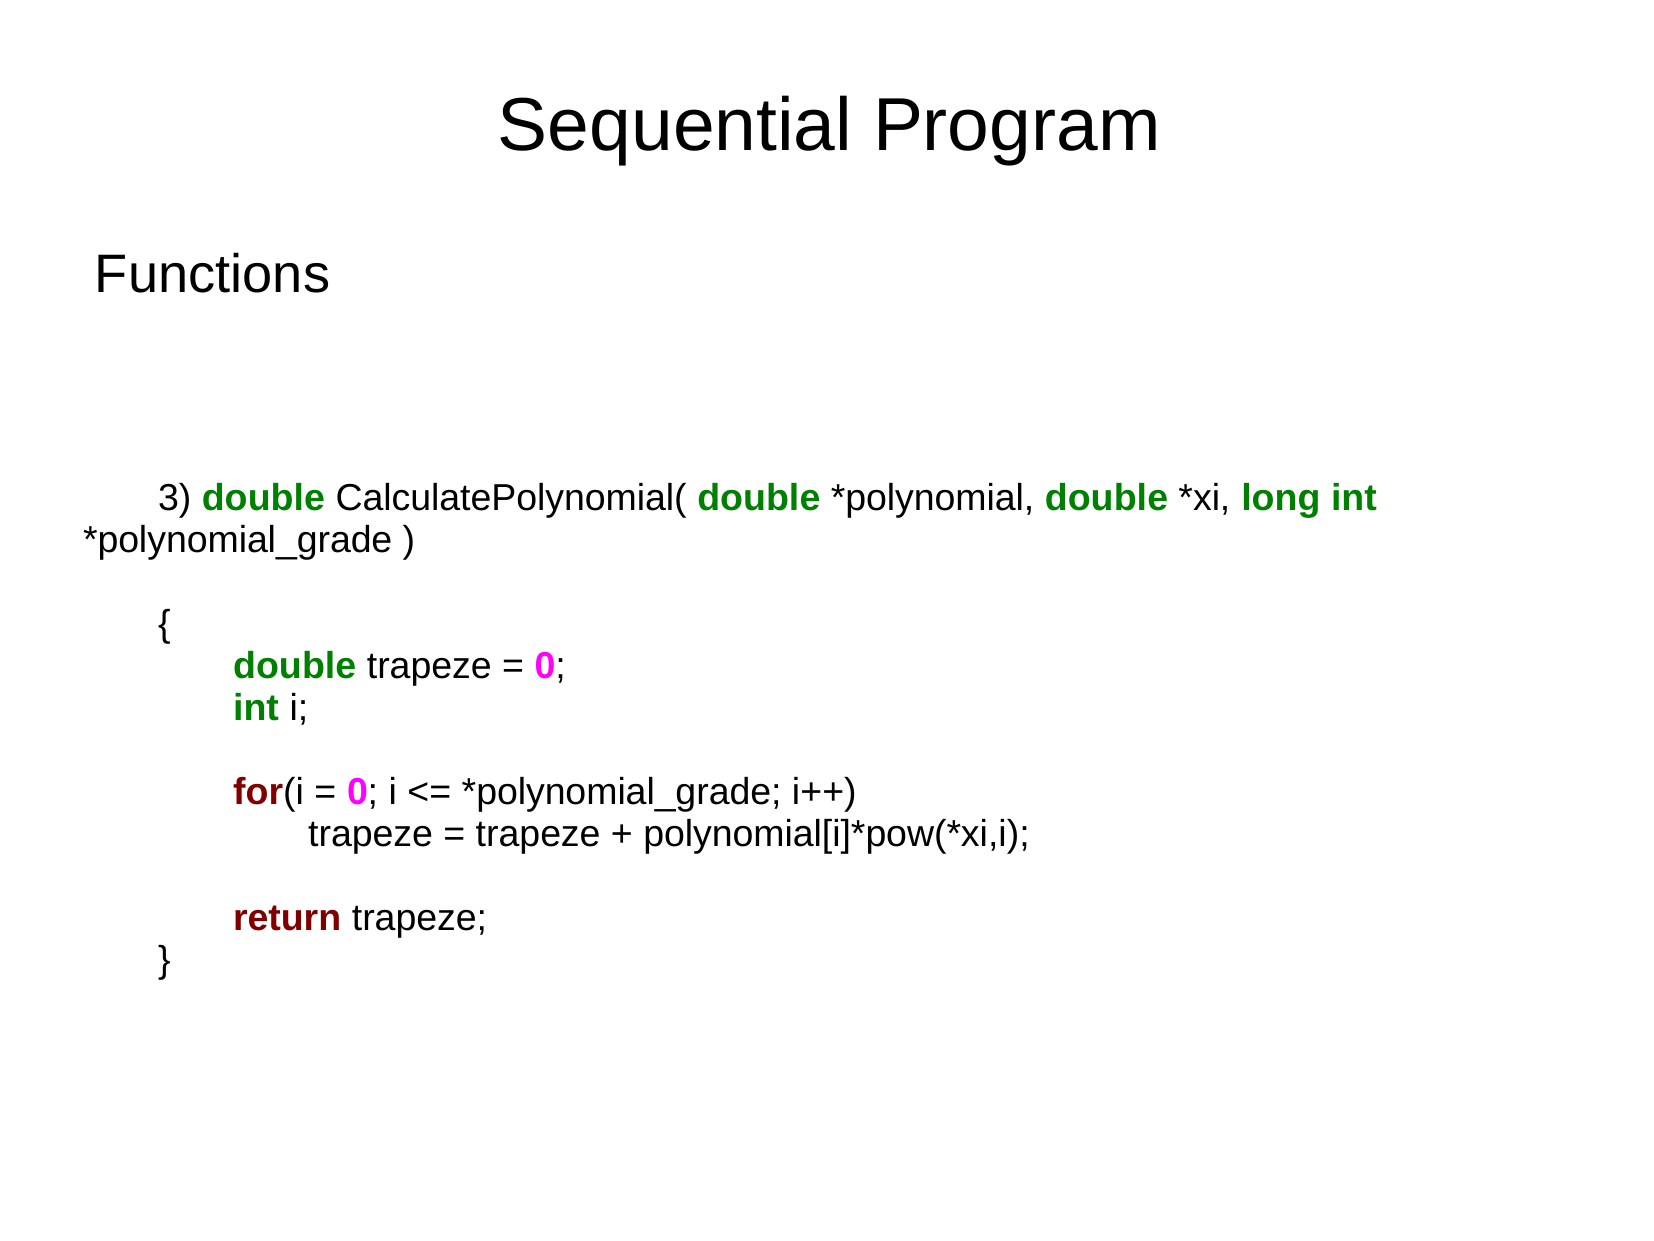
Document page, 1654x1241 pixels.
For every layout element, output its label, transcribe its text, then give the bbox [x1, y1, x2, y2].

text_box Sequential Program [4, 75, 1654, 174]
text_box 3) double CalculatePolynomial( double *polynomial, double *xi, long int *polynomial_grade ) { double trapeze = 0; int i; for(i = 0; i <= *polynomial_grade; i++) trapeze = trapeze + polynomial[i]*pow(*xi,i); return trapeze; } [0, 426, 1654, 1123]
text_box Functions [4, 216, 1654, 316]
